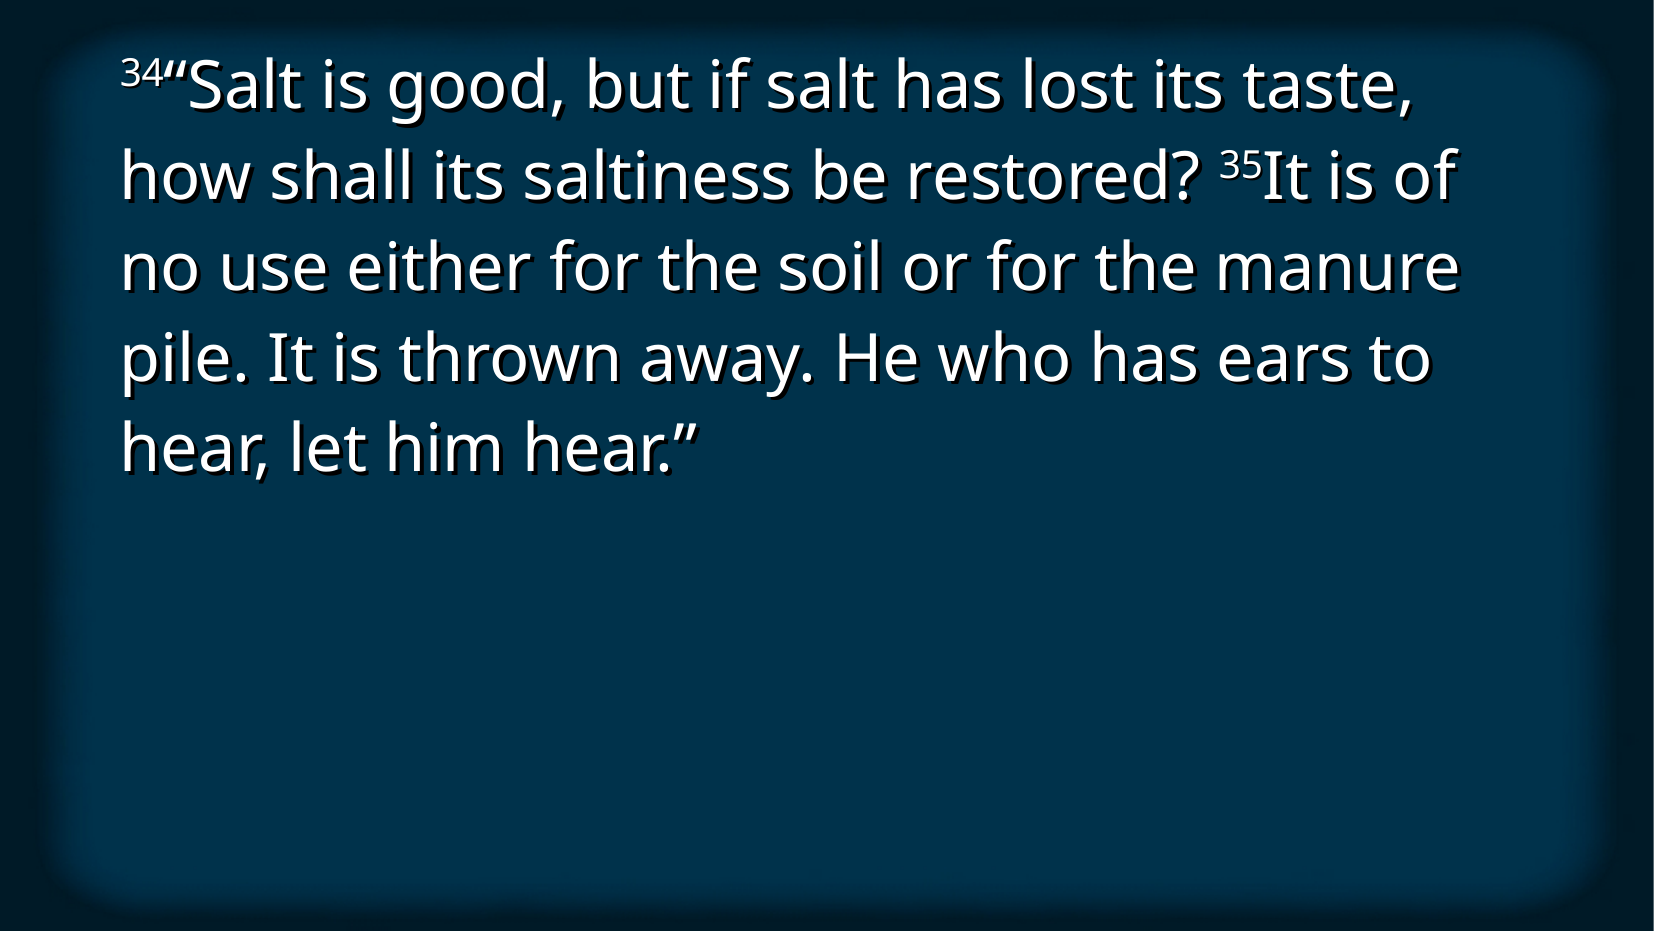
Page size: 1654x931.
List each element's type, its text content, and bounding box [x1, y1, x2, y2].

text_box 34“Salt is good, but if salt has lost its taste, how shall its saltiness be restored? 35It is of no use either for the soil or for the manure pile. It is thrown away. He who has ears to hear, let him hear.” [105, 30, 1561, 489]
picture [0, 0, 1654, 931]
